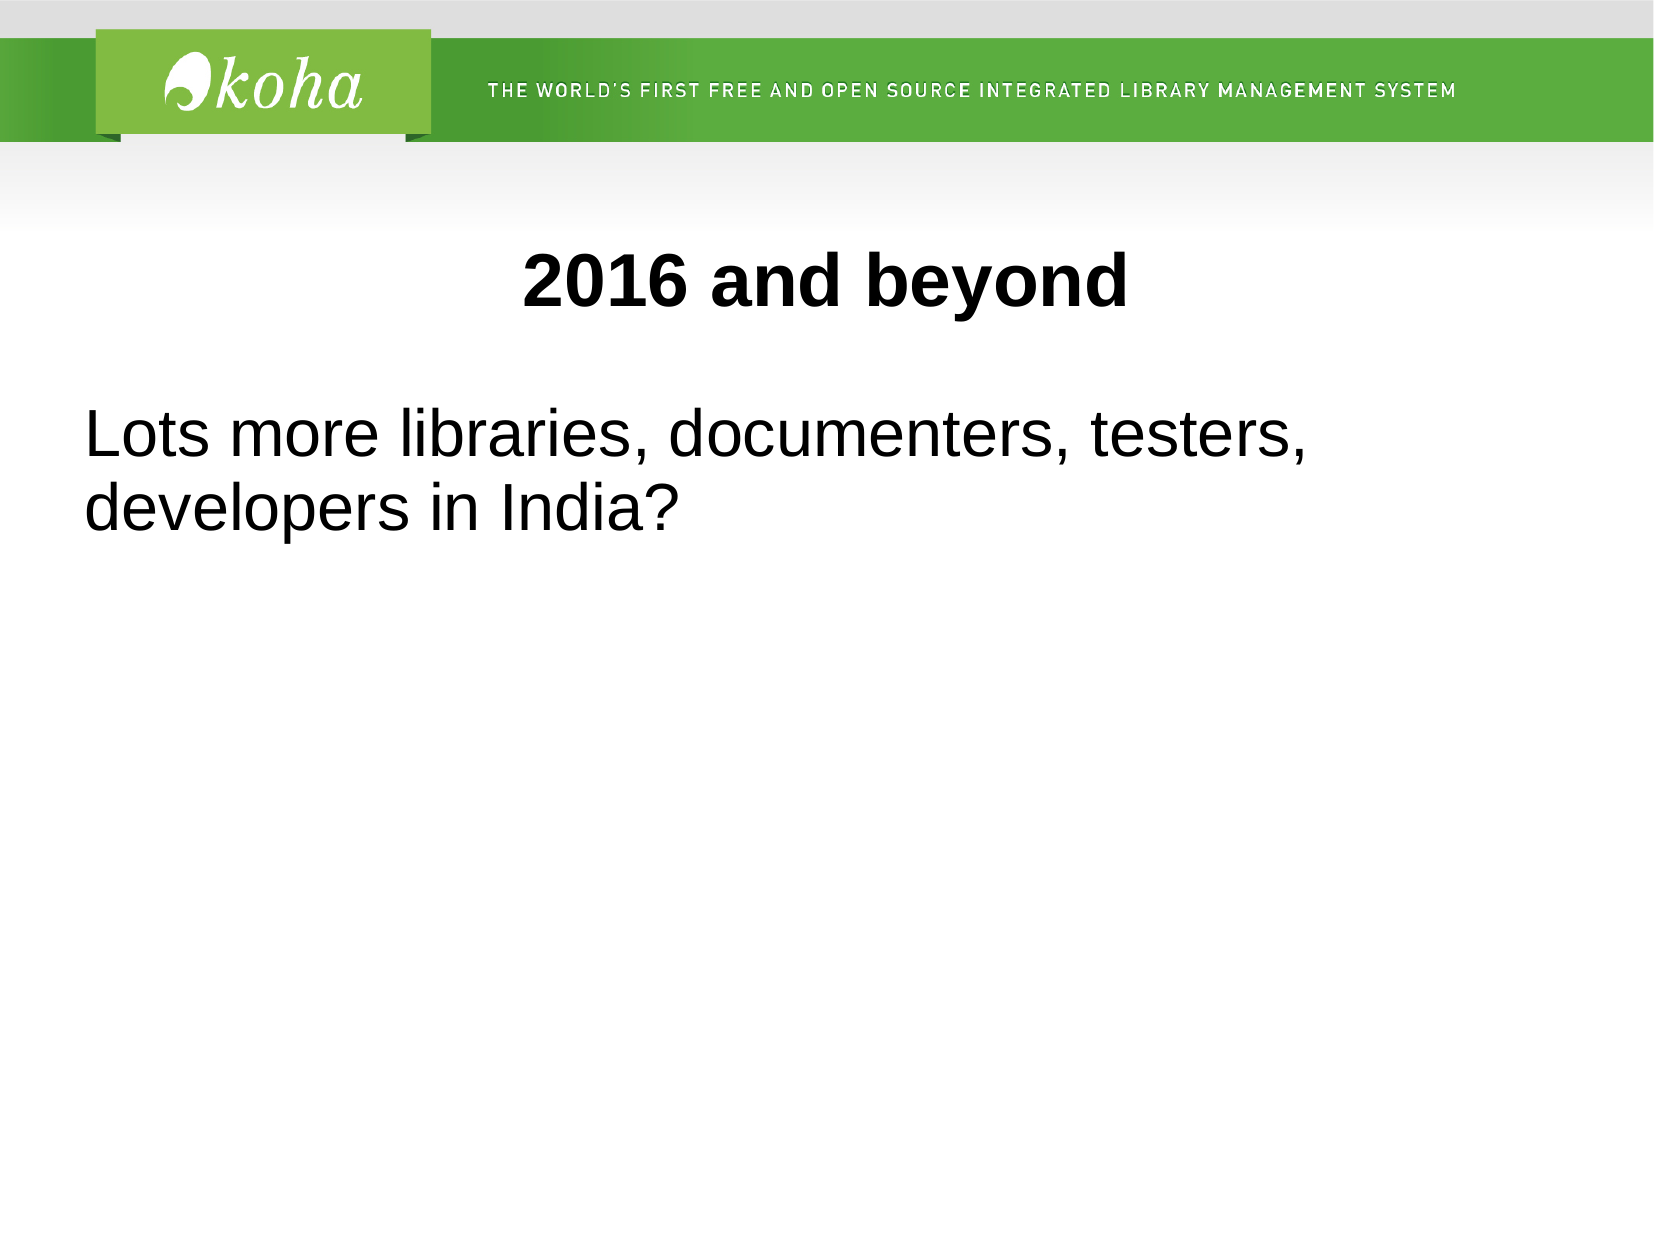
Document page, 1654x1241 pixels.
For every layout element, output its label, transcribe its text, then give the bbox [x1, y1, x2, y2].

title 2016 and beyond [82, 177, 1571, 385]
list Lots more libraries, documenters, testers, developers in India? [82, 395, 1571, 1115]
picture [0, 0, 1654, 1241]
